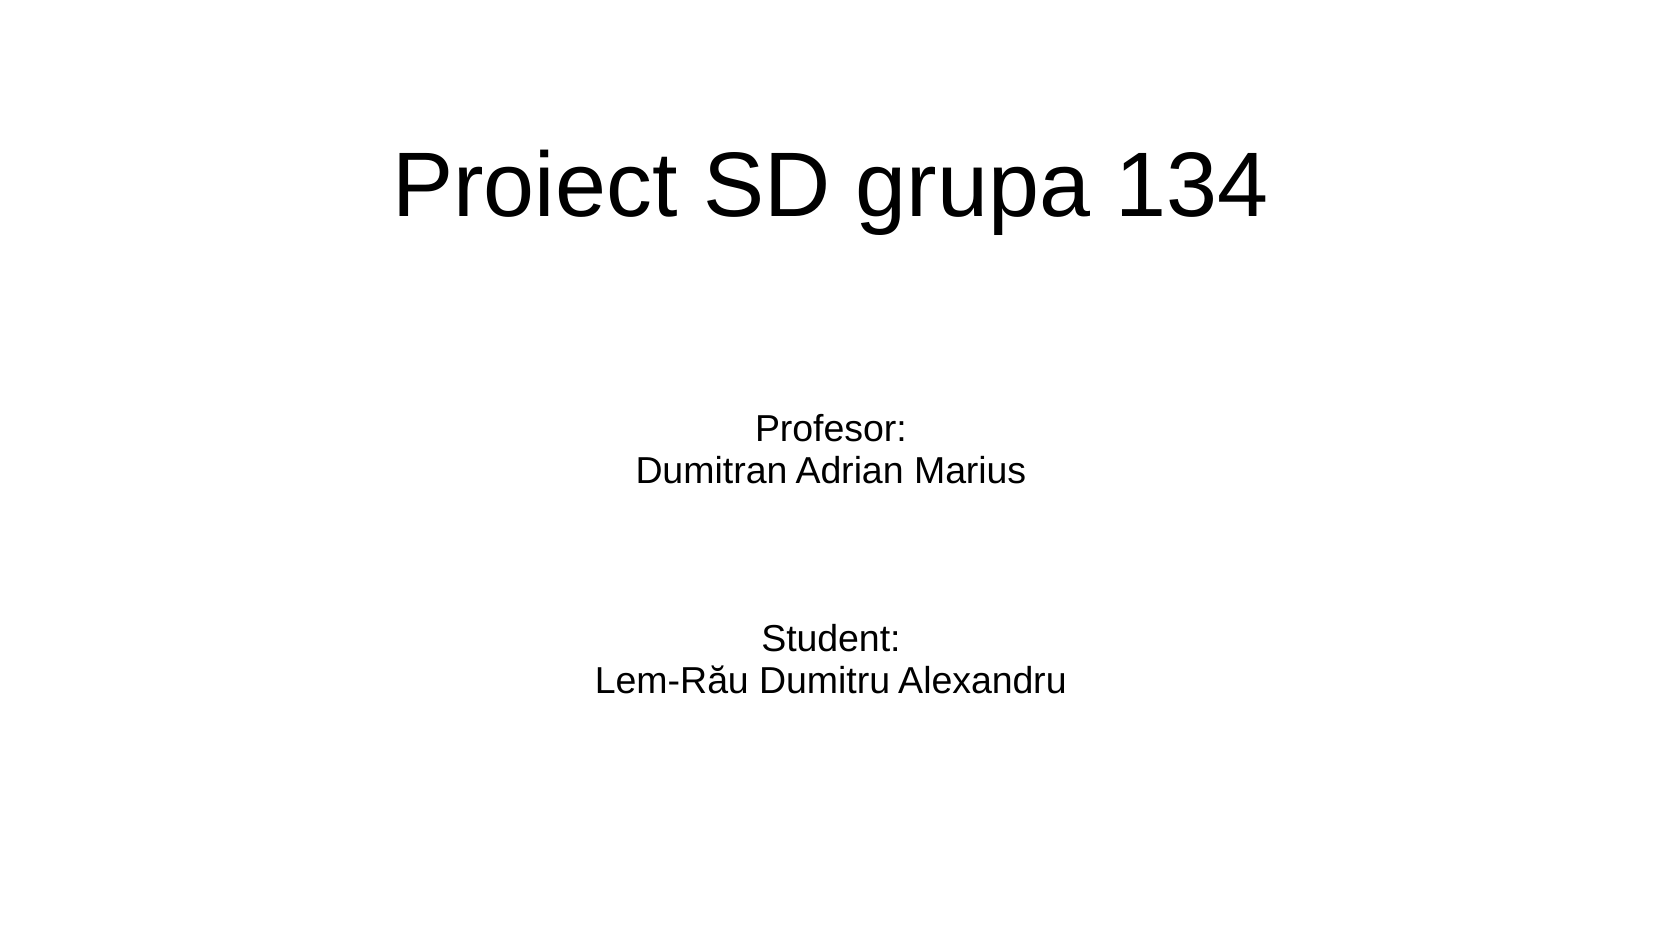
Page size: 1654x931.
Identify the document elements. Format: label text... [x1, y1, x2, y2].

subtitle Profesor: Dumitran Adrian Marius Student: Lem-Rău Dumitru Alexandru [86, 263, 1576, 804]
title Proiect SD grupa 134 [86, 107, 1576, 263]
